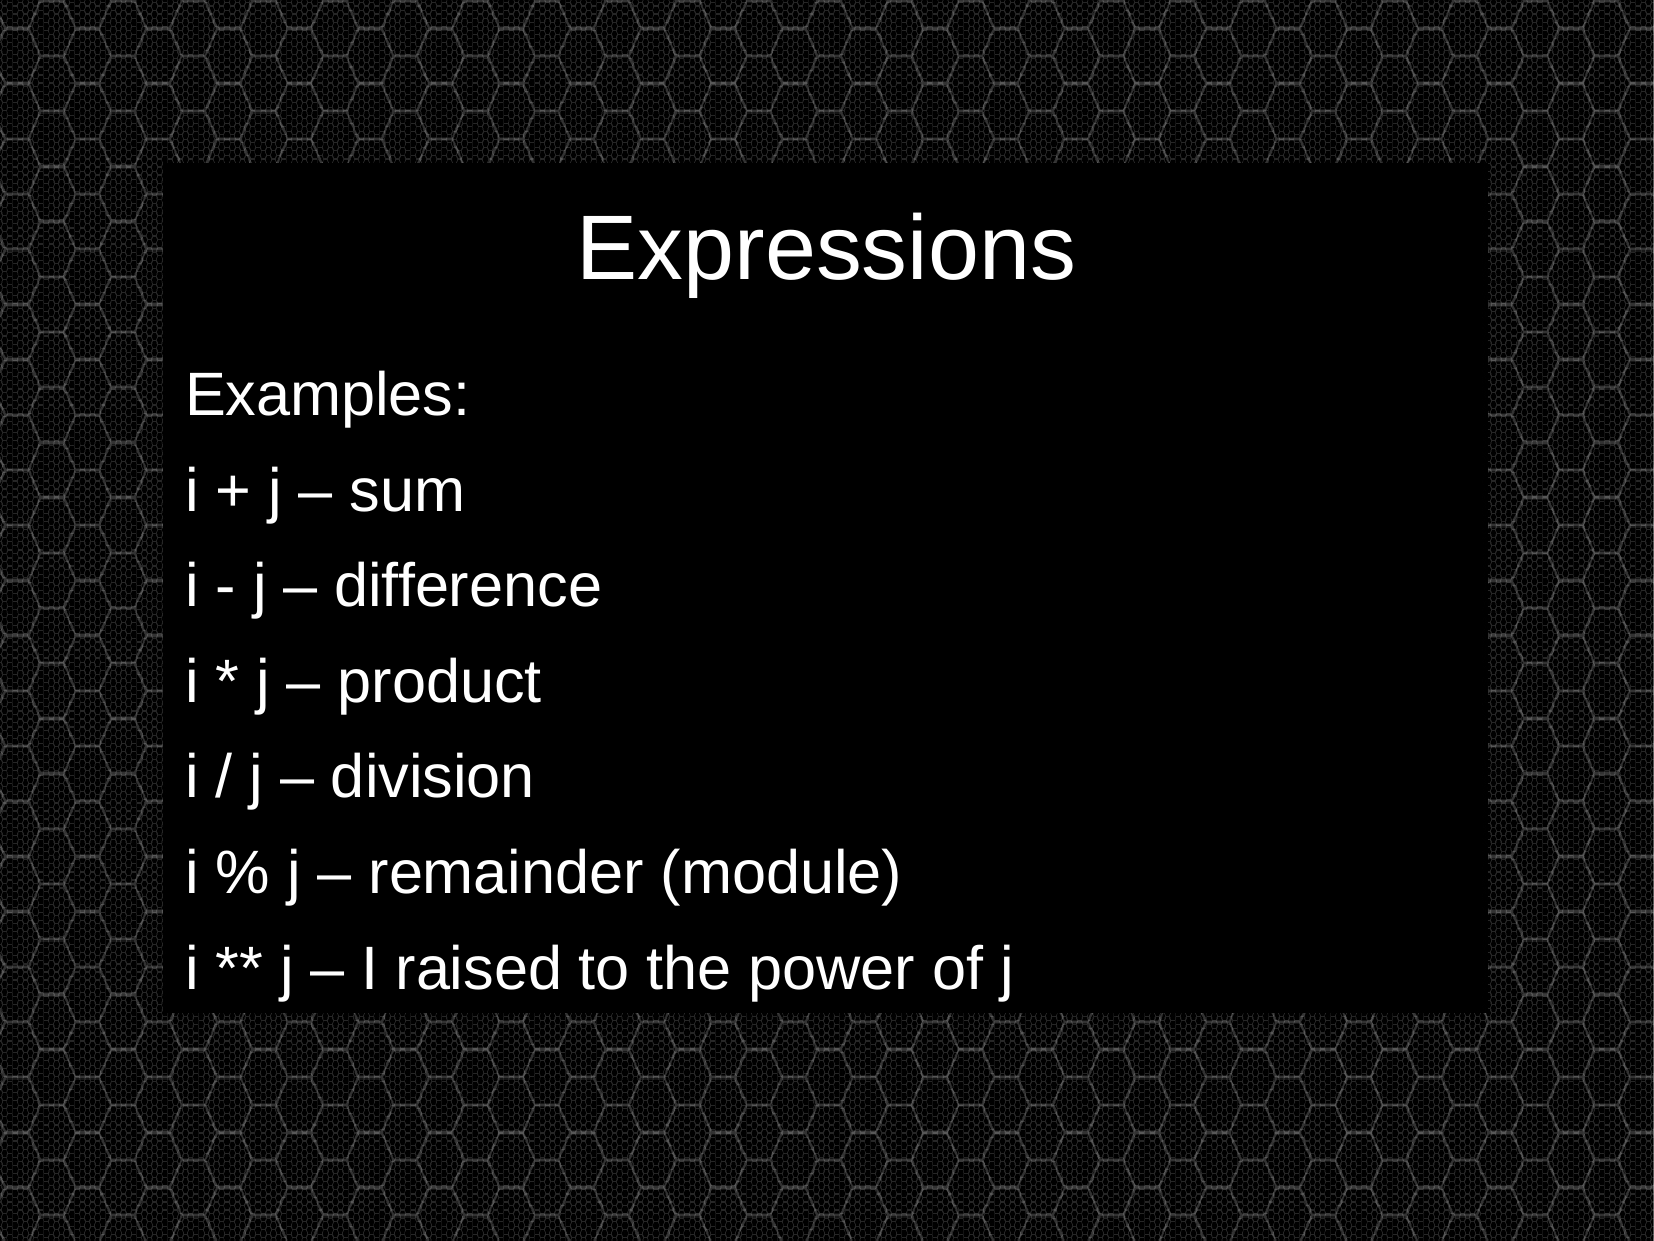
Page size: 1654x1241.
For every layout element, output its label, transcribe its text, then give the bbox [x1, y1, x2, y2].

list Examples: i + j – sum i - j – difference i * j – product i / j – division i % j – remainder (module) i ** j – I raised to the power of j [120, 360, 1501, 1010]
picture [0, 0, 1654, 1241]
title Expressions [82, 165, 1571, 331]
